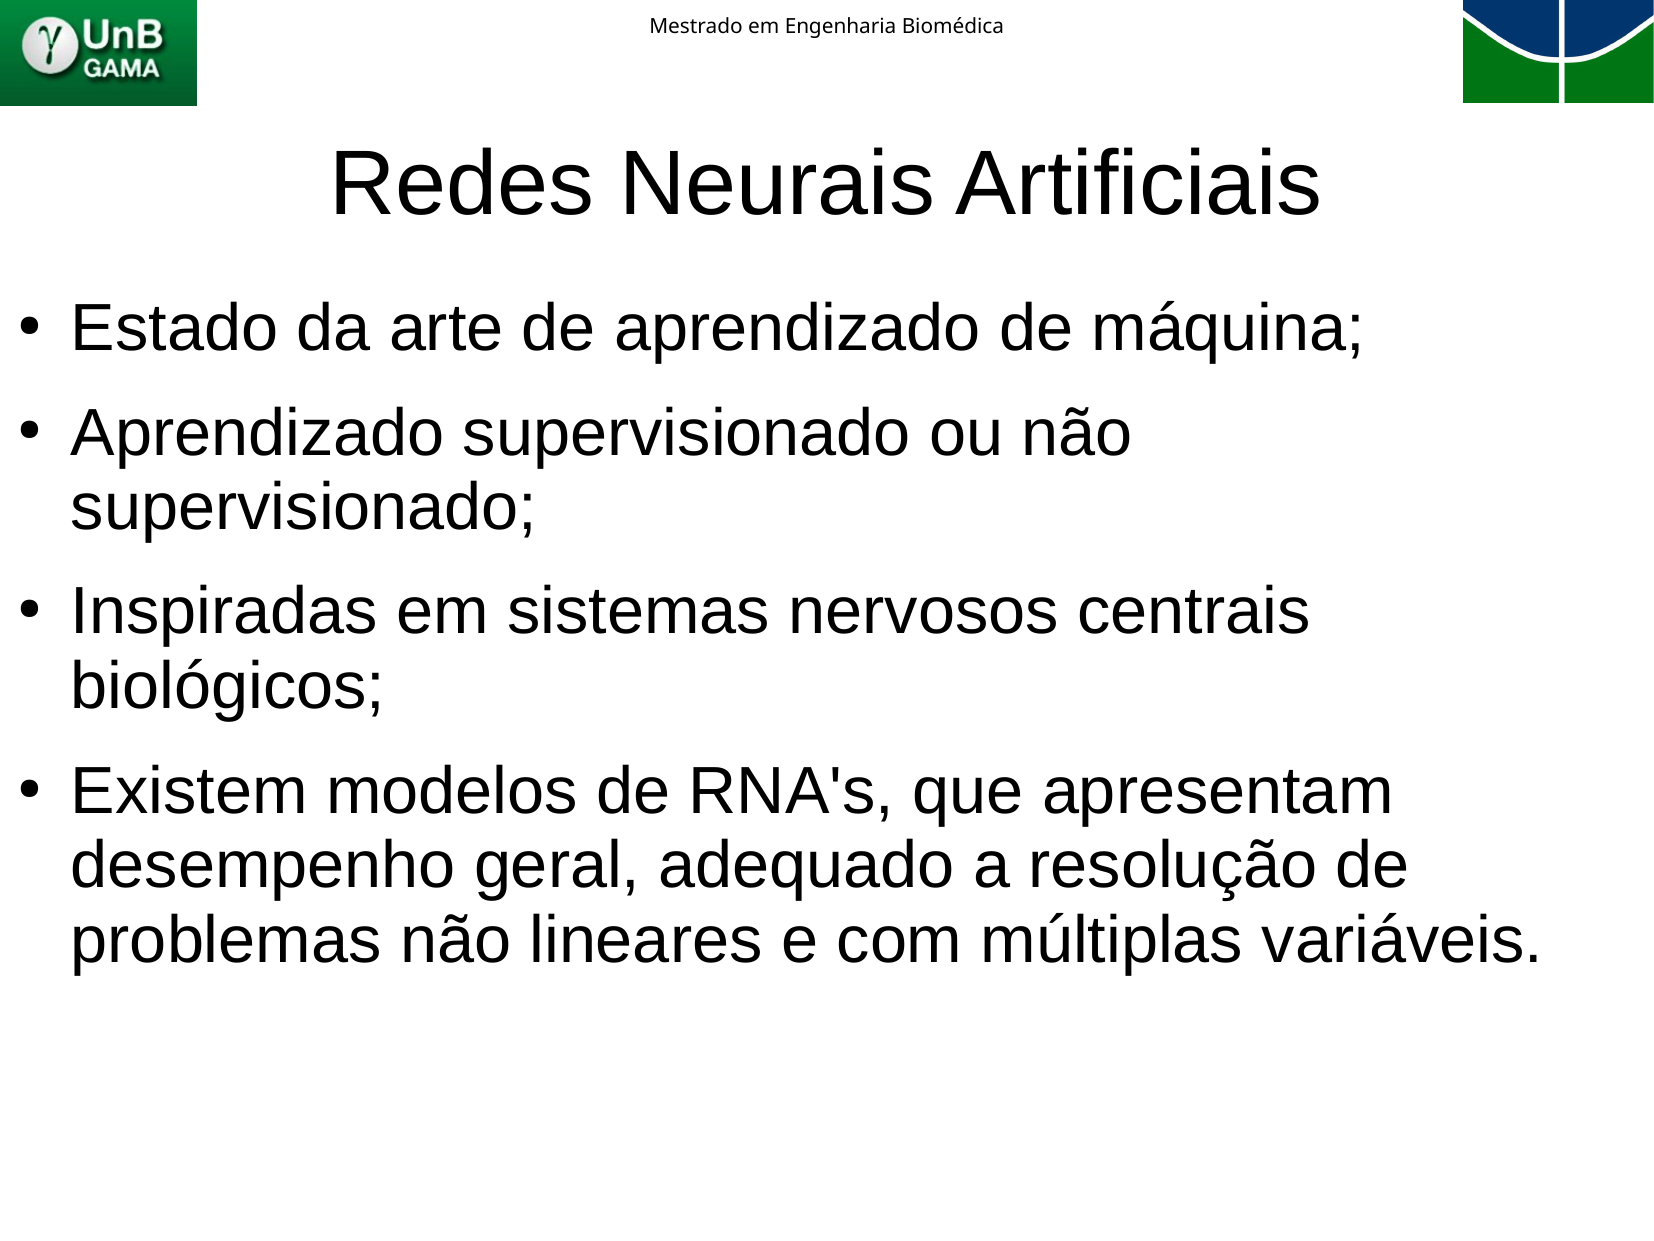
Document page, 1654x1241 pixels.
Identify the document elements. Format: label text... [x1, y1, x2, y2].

picture [1463, 0, 1654, 94]
picture [0, 0, 197, 94]
title Redes Neurais Artificiais [0, 94, 1654, 272]
list Estado da arte de aprendizado de máquina; Aprendizado supervisionado ou não supervisionado; Inspiradas em sistemas nervosos centrais biológicos; Existem modelos de RNA's, que apresentam desempenho geral, adequado a resolução de problemas não lineares e com múltiplas variáveis. [0, 290, 1595, 1241]
